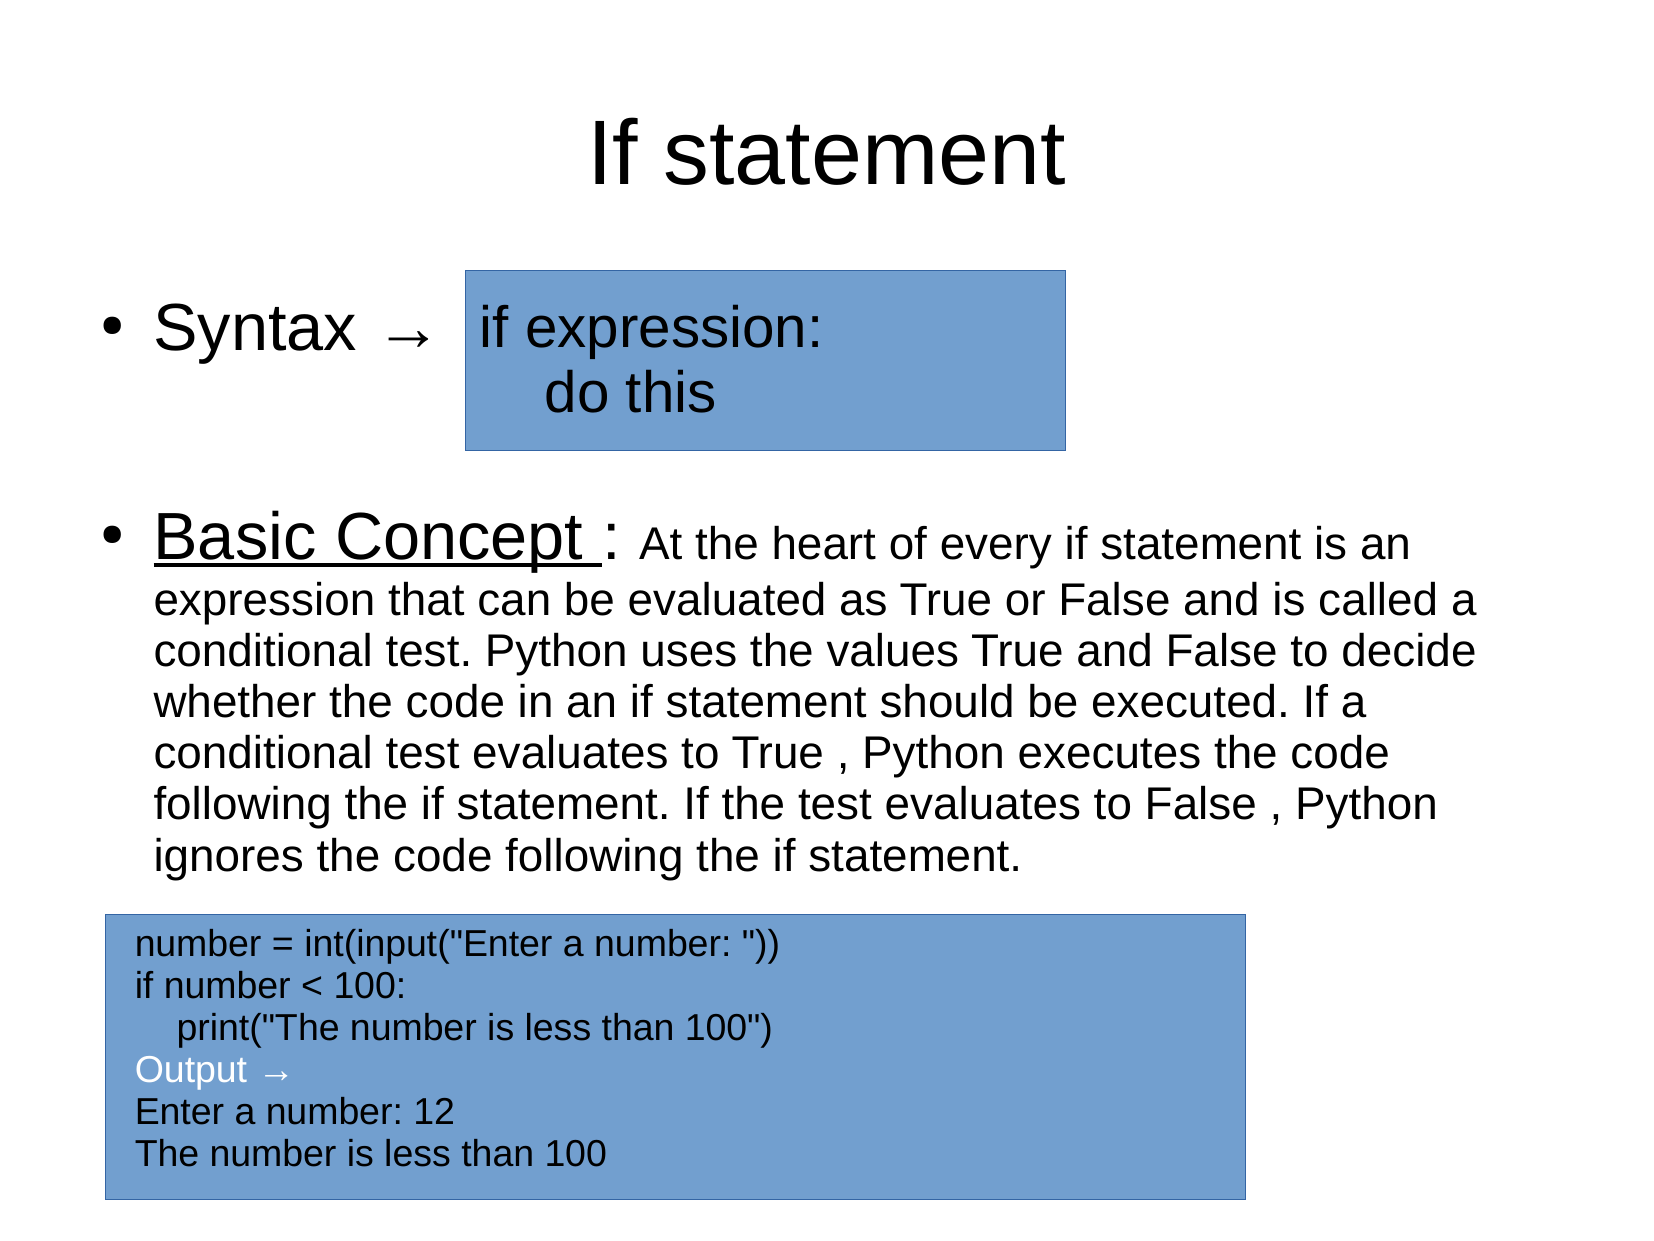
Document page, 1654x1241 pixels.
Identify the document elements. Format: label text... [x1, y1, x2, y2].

list Syntax → Basic Concept : At the heart of every if statement is an expression that can be evaluated as True or False and is called a conditional test. Python uses the values True and False to decide whether the code in an if statement should be executed. If a conditional test evaluates to True , Python executes the code following the if statement. If the test evaluates to False , Python ignores the code following the if statement. [82, 290, 1571, 1010]
text_box if expression: do this [465, 270, 1066, 451]
title If statement [82, 49, 1571, 257]
text_box number = int(input("Enter a number: ")) if number < 100: print("The number is less than 100") Output → Enter a number: 12 The number is less than 100 [120, 915, 1126, 1200]
text_box [105, 914, 1246, 1200]
